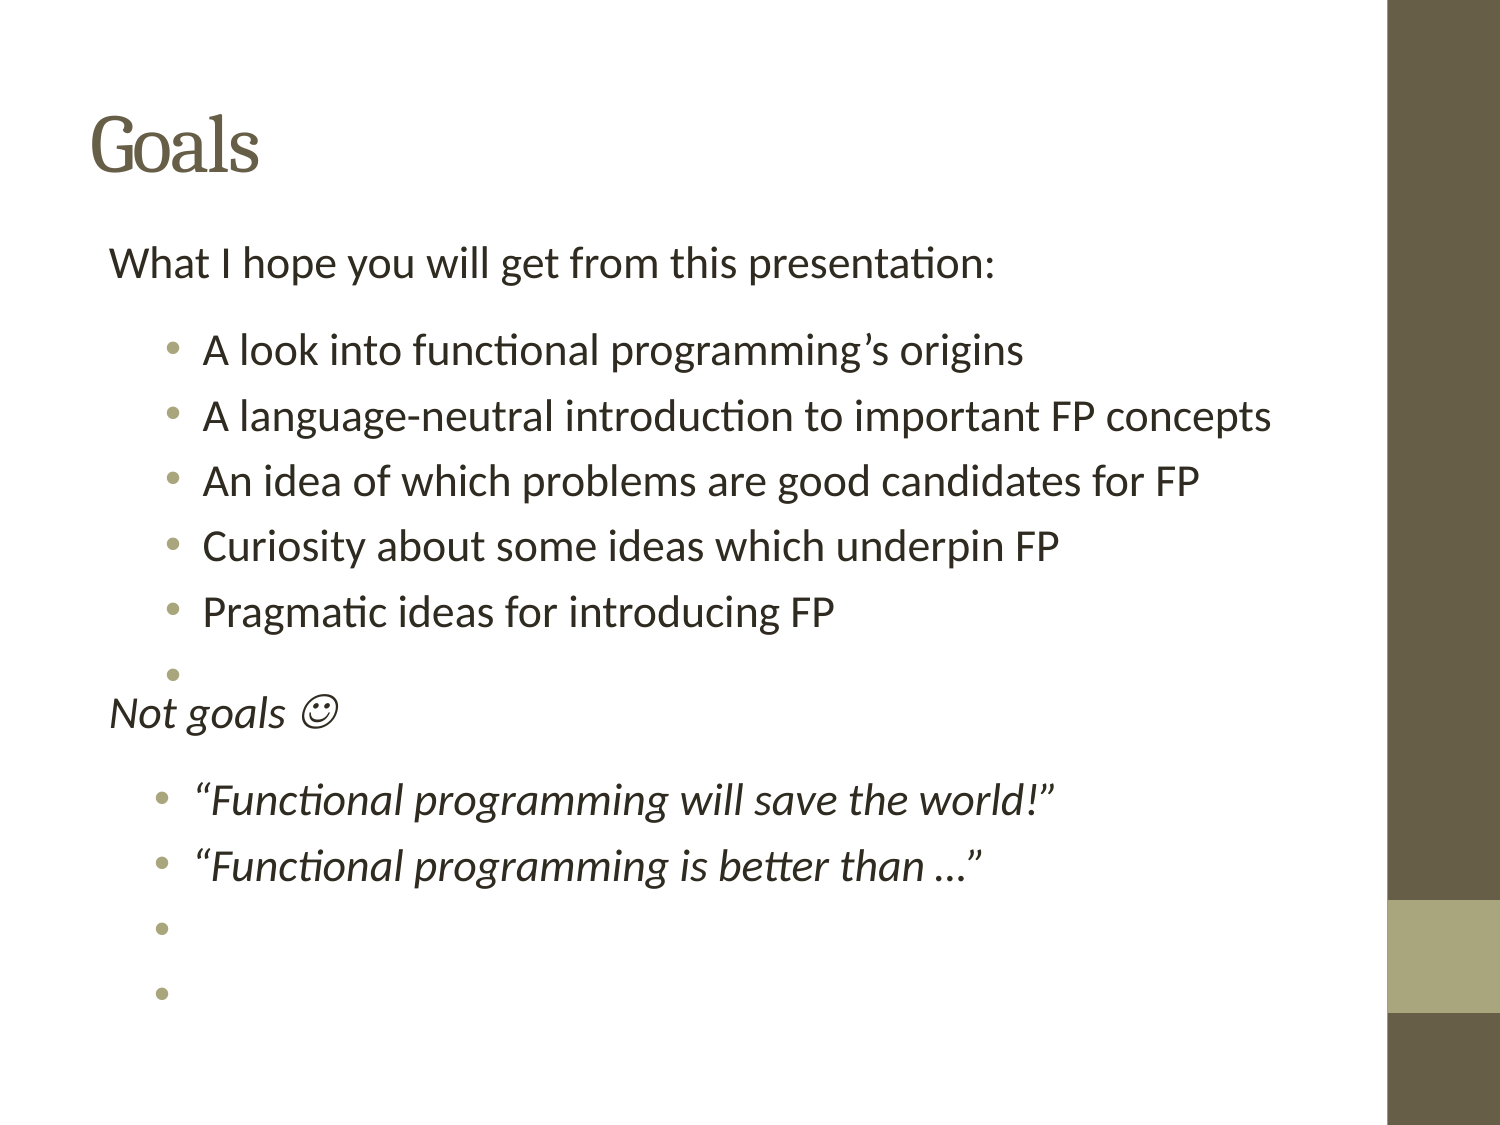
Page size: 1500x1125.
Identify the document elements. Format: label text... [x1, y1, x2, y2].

text_box Not goals  [75, 675, 1326, 763]
text_box “Functional programming will save the world!” “Functional programming is better than …” [101, 762, 1327, 1051]
text_box What I hope you will get from this presentation: [75, 224, 1326, 313]
list A look into functional programming’s origins A language-neutral introduction to important FP concepts An idea of which problems are good candidates for FP Curiosity about some ideas which underpin FP Pragmatic ideas for introducing FP [112, 312, 1338, 663]
title Goals [75, 45, 1326, 224]
